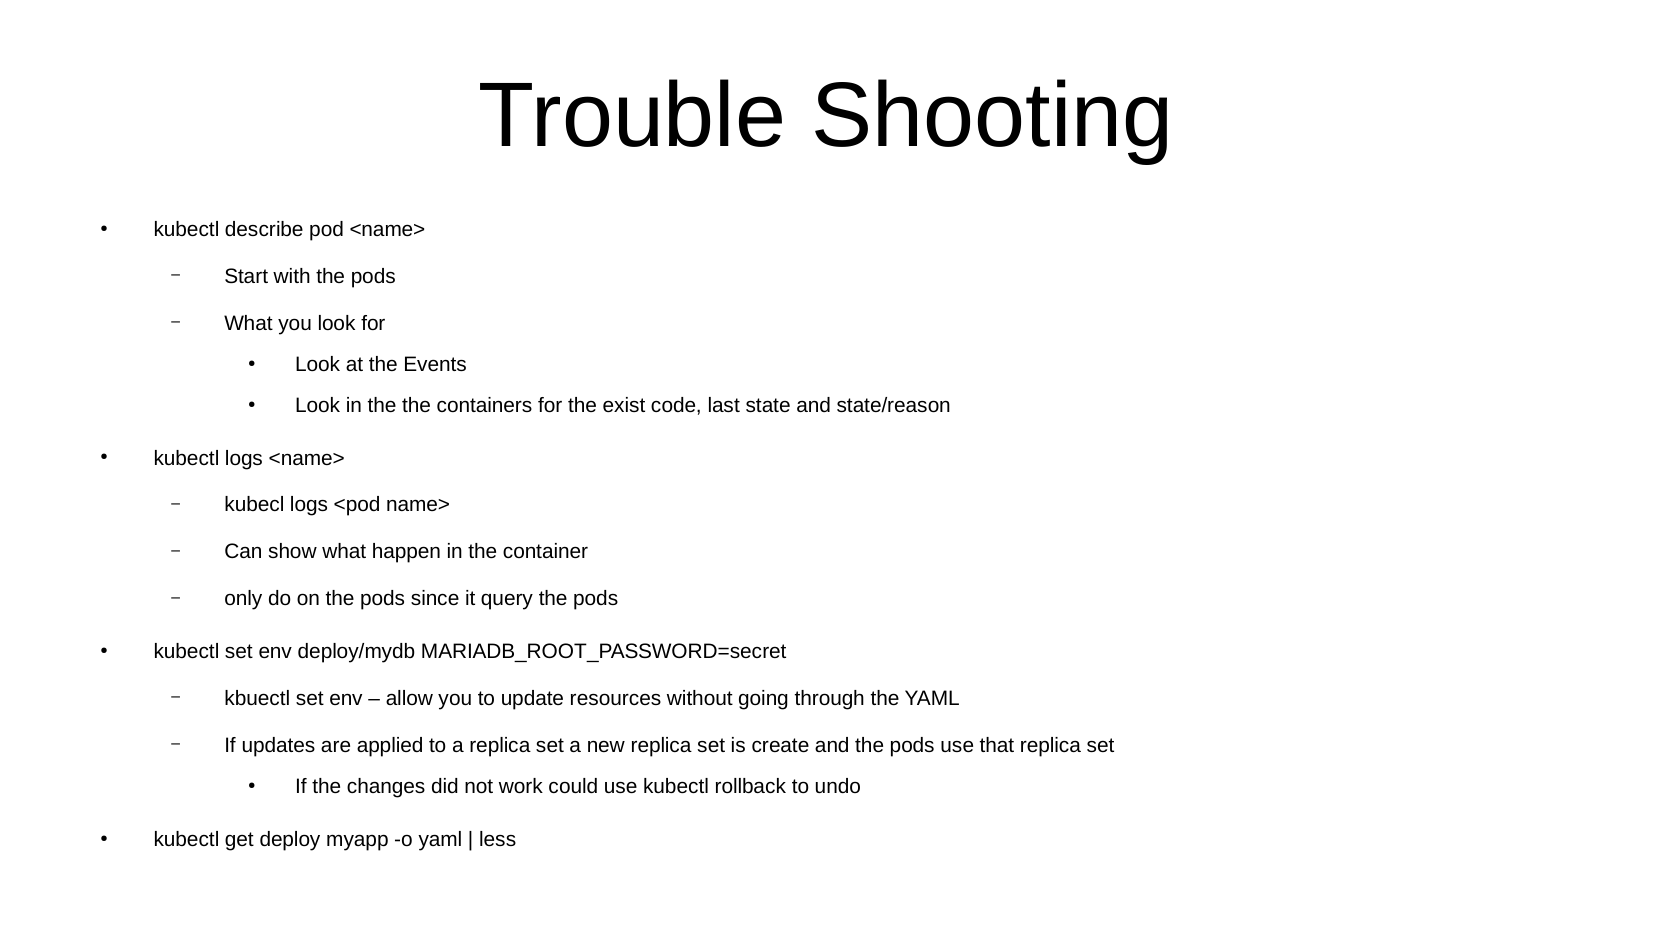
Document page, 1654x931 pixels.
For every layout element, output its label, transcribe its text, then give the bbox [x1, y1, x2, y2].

title Trouble Shooting [82, 37, 1571, 193]
list kubectl describe pod <name> Start with the pods What you look for Look at the Events Look in the the containers for the exist code, last state and state/reason kubectl logs <name> kubecl logs <pod name> Can show what happen in the container only do on the pods since it query the pods kubectl set env deploy/mydb MARIADB_ROOT_PASSWORD=secret kbuectl set env – allow you to update resources without going through the YAML If updates are applied to a replica set a new replica set is create and the pods use that replica set If the changes did not work could use kubectl rollback to undo kubectl get deploy myapp -o yaml | less [82, 217, 1613, 901]
